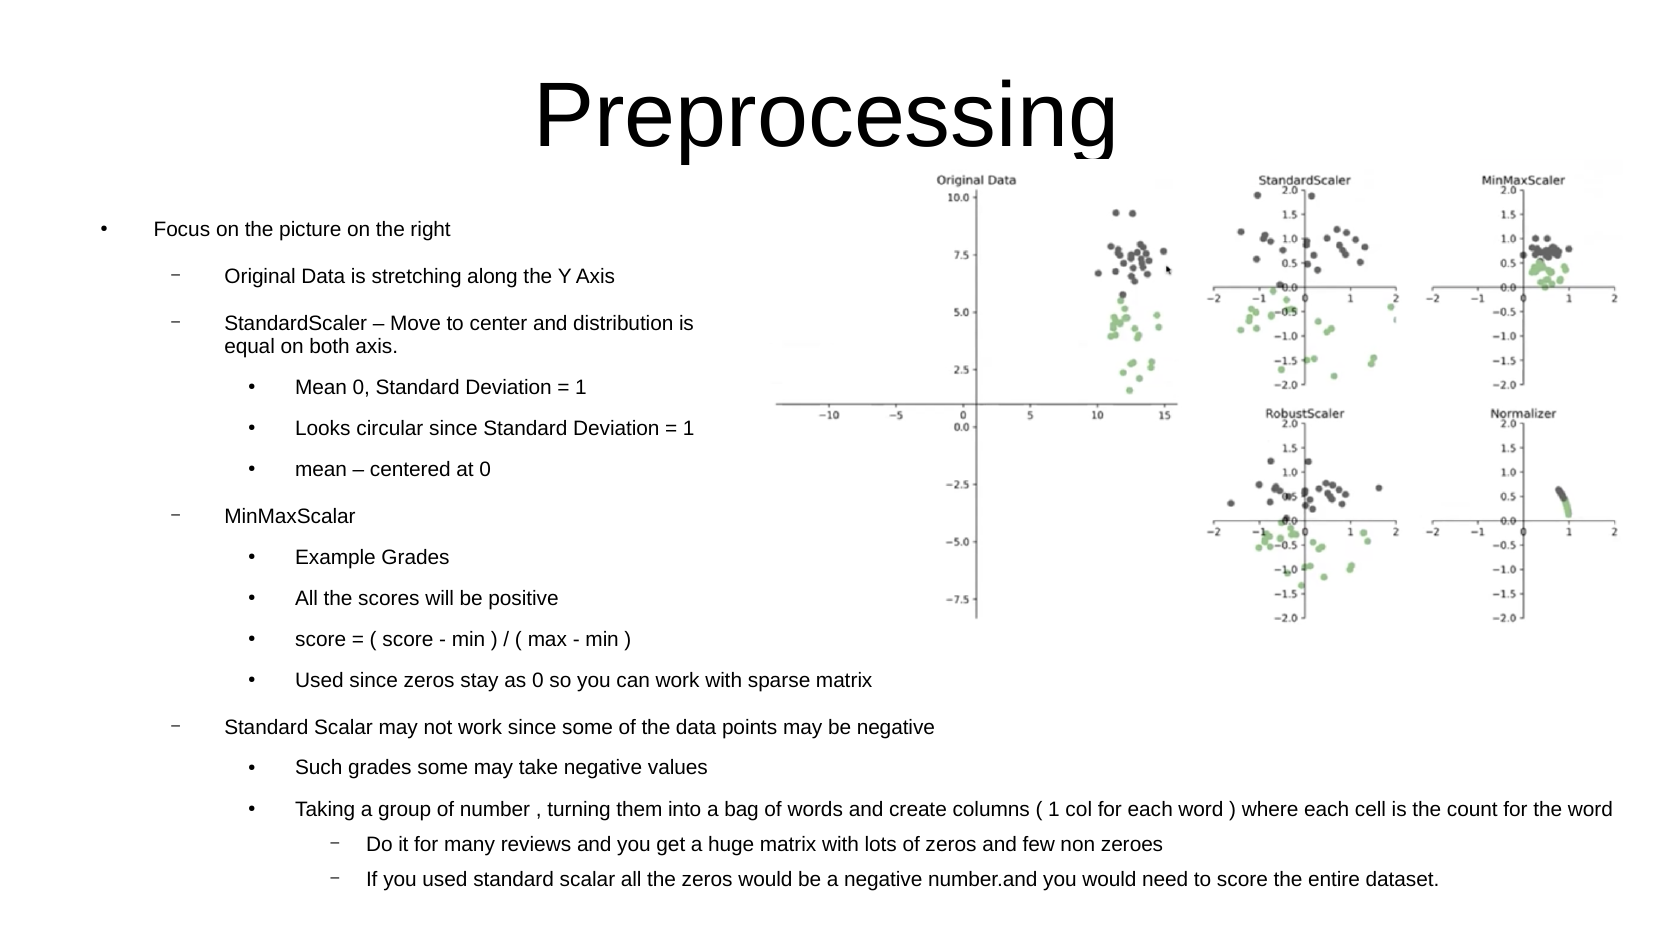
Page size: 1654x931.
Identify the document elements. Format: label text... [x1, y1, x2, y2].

title Preprocessing [82, 37, 1571, 193]
list Focus on the picture on the right Original Data is stretching along the Y Axis StandardScaler – Move to center and distribution is equal on both axis. Mean 0, Standard Deviation = 1 Looks circular since Standard Deviation = 1 mean – centered at 0 MinMaxScalar Example Grades All the scores will be positive score = ( score - min ) / ( max - min ) Used since zeros stay as 0 so you can work with sparse matrix Standard Scalar may not work since some of the data points may be negative Such grades some may take negative values Taking a group of number , turning them into a bag of words and create columns ( 1 col for each word ) where each cell is the count for the word Do it for many reviews and you get a huge matrix with lots of zeros and few non zeroes If you used standard scalar all the zeros would be a negative number.and you would need to score the entire dataset. [82, 217, 1621, 901]
picture [765, 159, 1623, 631]
